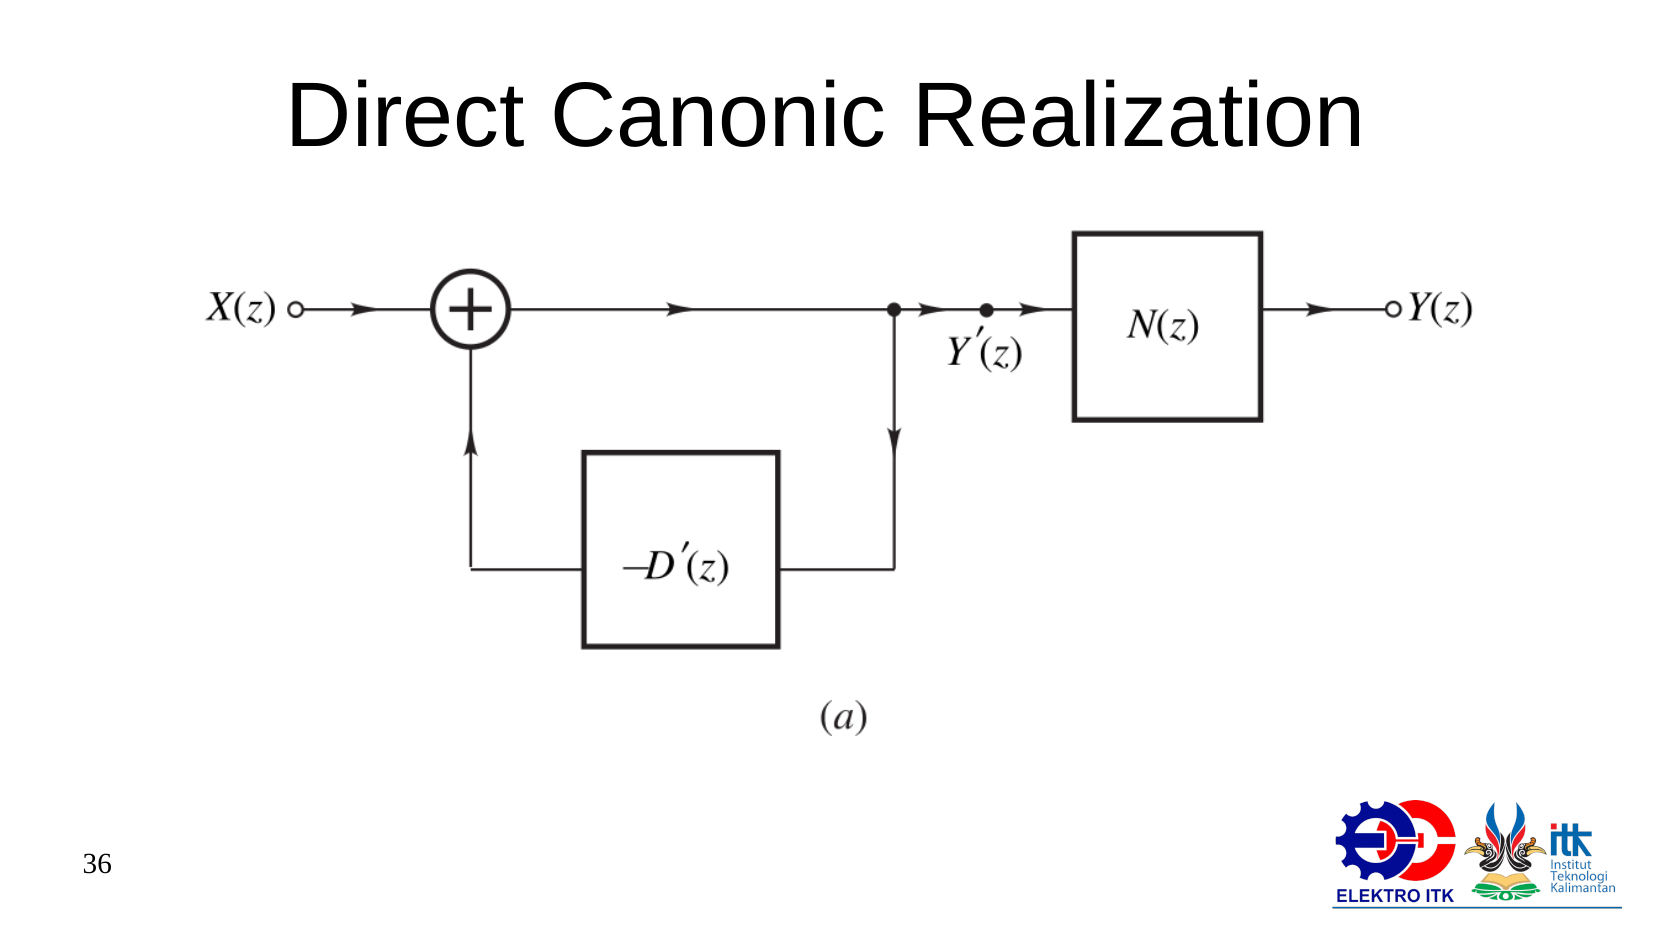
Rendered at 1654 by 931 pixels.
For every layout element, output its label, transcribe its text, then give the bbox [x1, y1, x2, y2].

picture [164, 217, 1490, 758]
title Direct Canonic Realization [82, 37, 1571, 193]
picture [1332, 800, 1622, 918]
